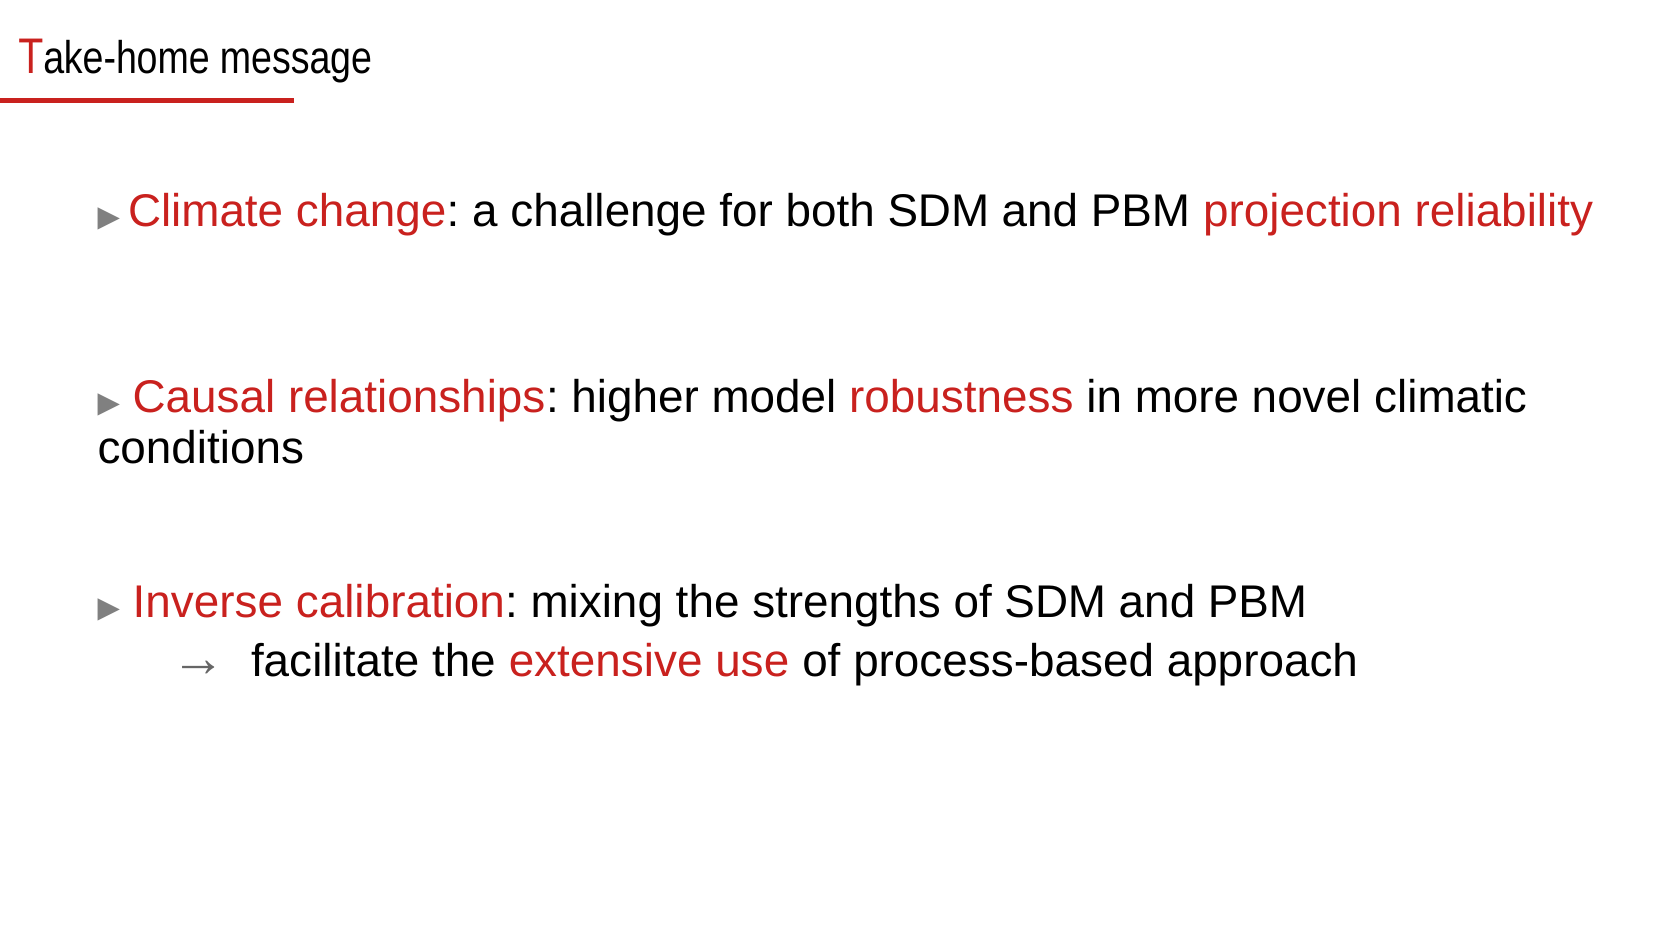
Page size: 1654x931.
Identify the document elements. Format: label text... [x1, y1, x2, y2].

text_box ▶ Climate change: a challenge for both SDM and PBM projection reliability ▶ Causal relationships: higher model robustness in more novel climatic conditions ▶ Inverse calibration: mixing the strengths of SDM and PBM → facilitate the extensive use of process-based approach [82, 177, 1619, 931]
text_box Take-home message [3, 0, 1653, 120]
